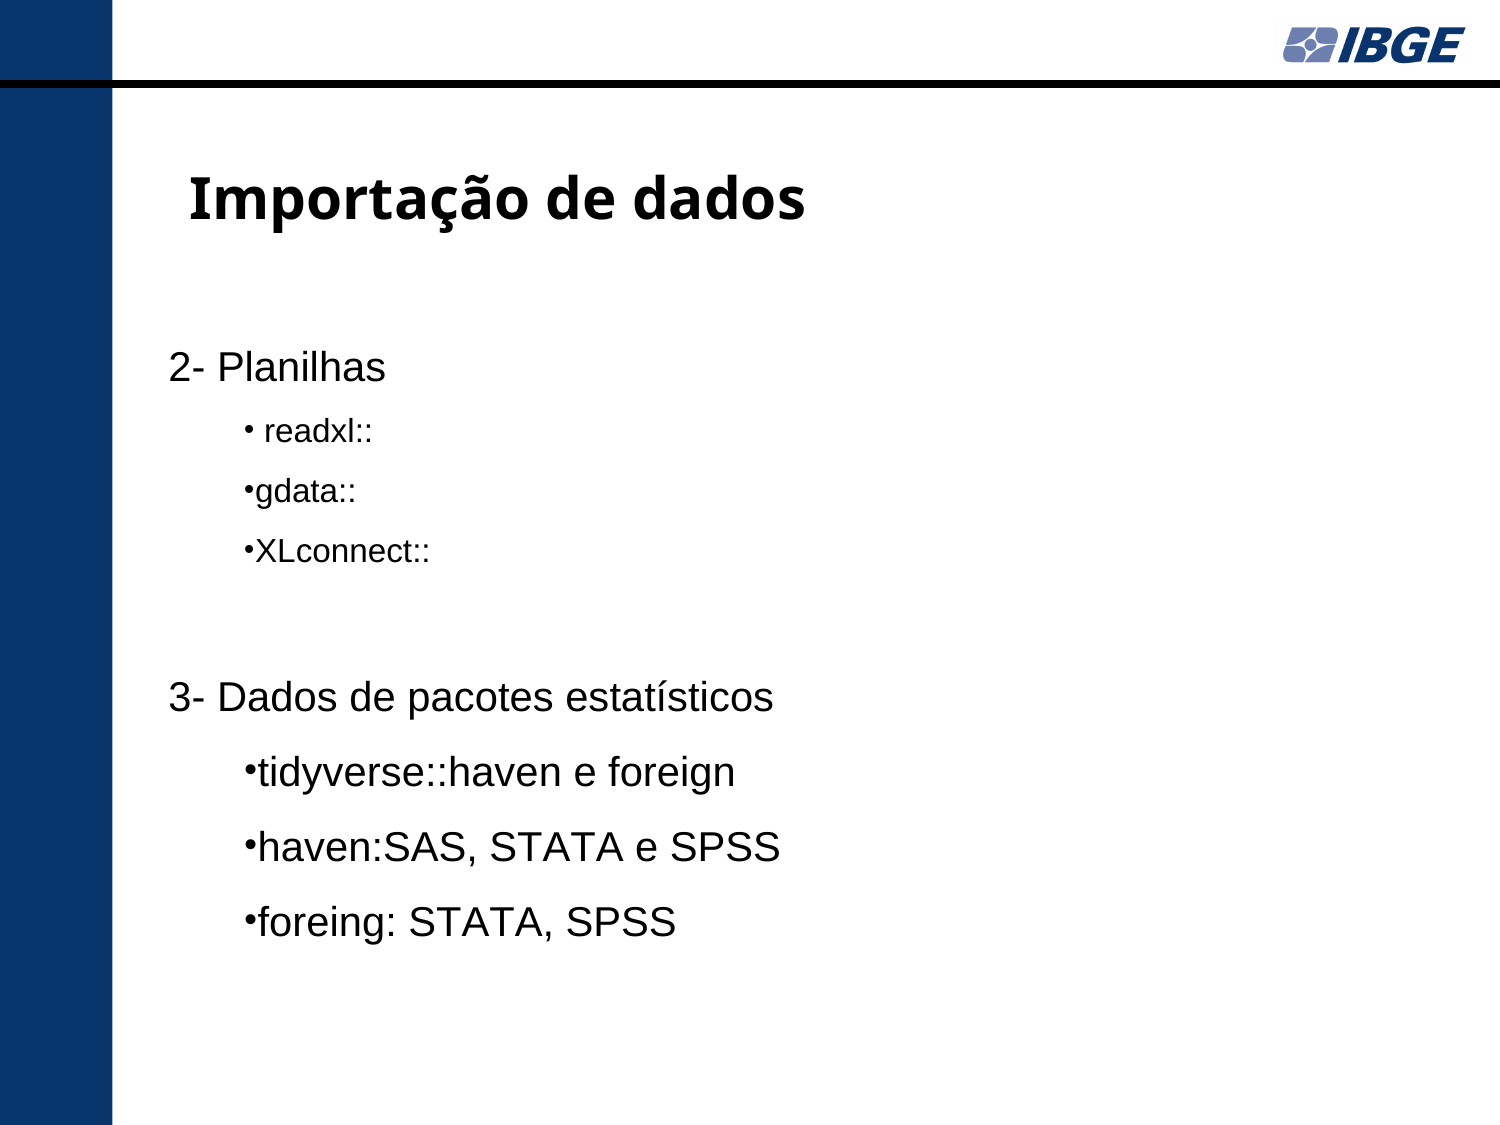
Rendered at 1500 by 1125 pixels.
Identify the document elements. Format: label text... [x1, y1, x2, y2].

text_box 2- Planilhas readxl:: gdata:: XLconnect:: 3- Dados de pacotes estatísticos tidyverse::haven e foreign haven:SAS, STATA e SPSS foreing: STATA, SPSS [153, 307, 1403, 953]
text_box Importação de dados [174, 153, 1426, 239]
picture [1273, 20, 1468, 64]
